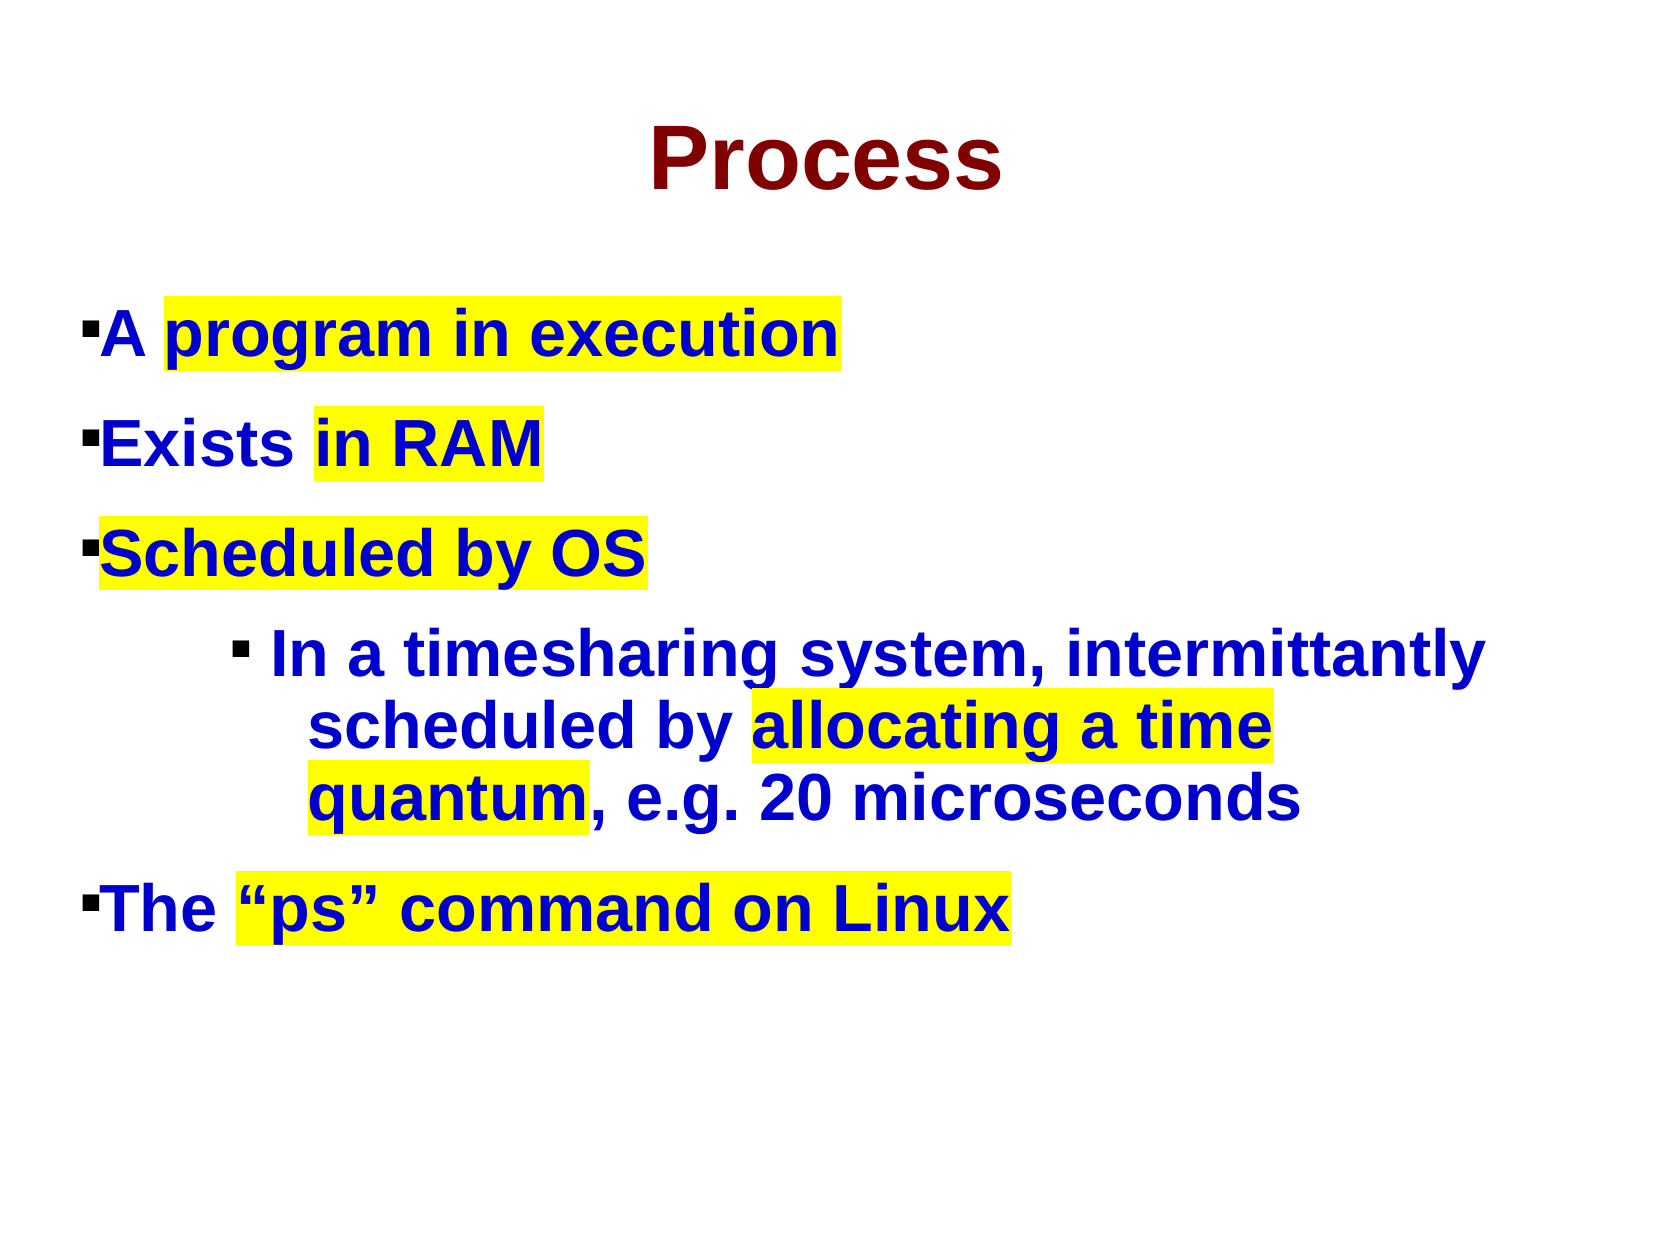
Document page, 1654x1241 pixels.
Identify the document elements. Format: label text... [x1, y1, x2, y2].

title Process [82, 49, 1571, 257]
list A program in execution Exists in RAM Scheduled by OS In a timesharing system, intermittantly scheduled by allocating a time quantum, e.g. 20 microseconds The “ps” command on Linux [82, 290, 1571, 1010]
